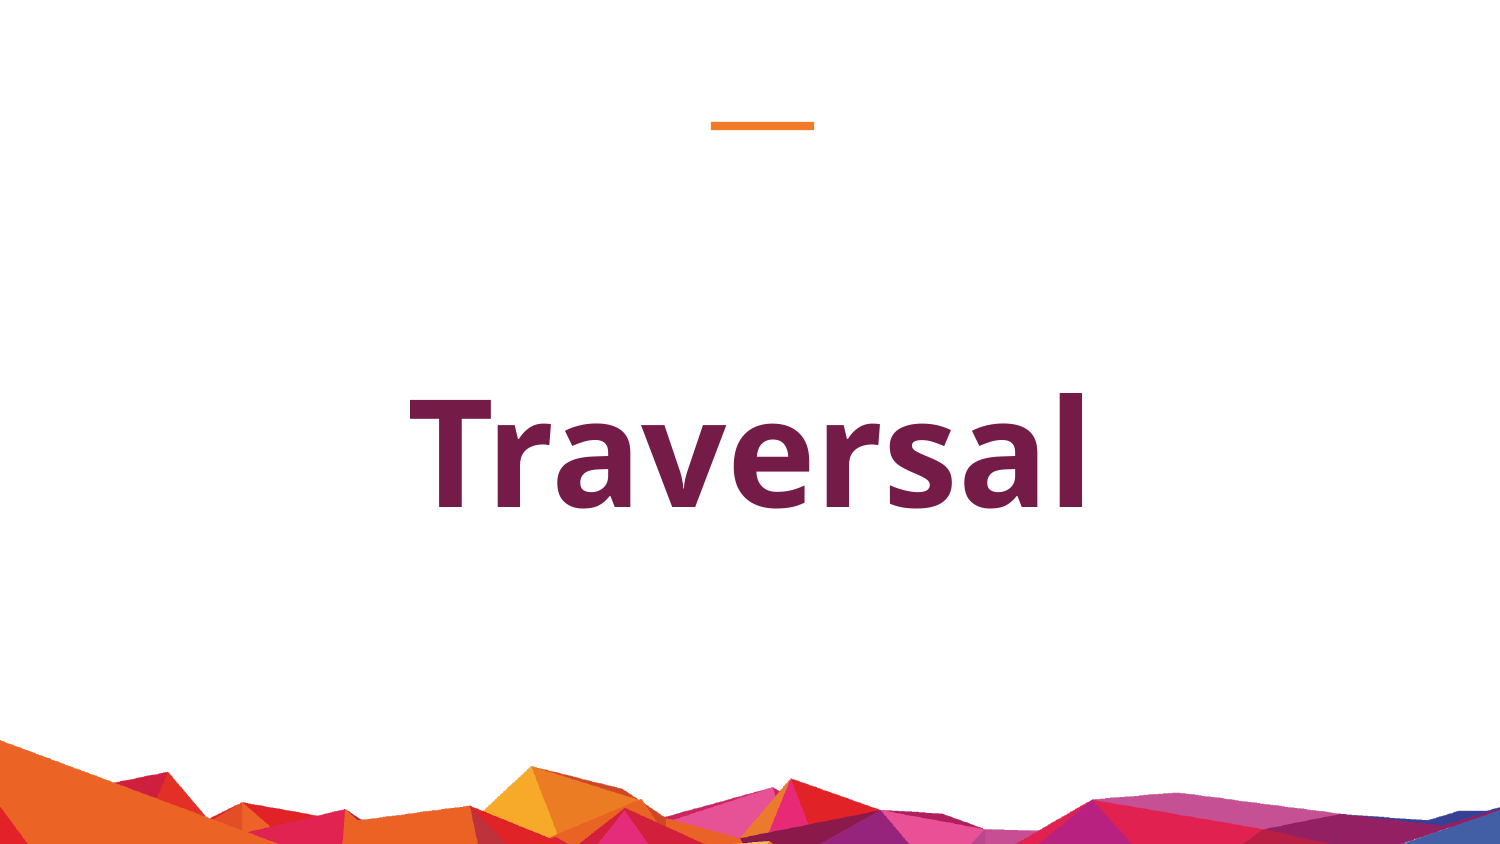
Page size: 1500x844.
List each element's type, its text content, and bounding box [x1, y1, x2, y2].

text_box Traversal [75, 38, 1426, 730]
picture [0, 740, 1500, 844]
